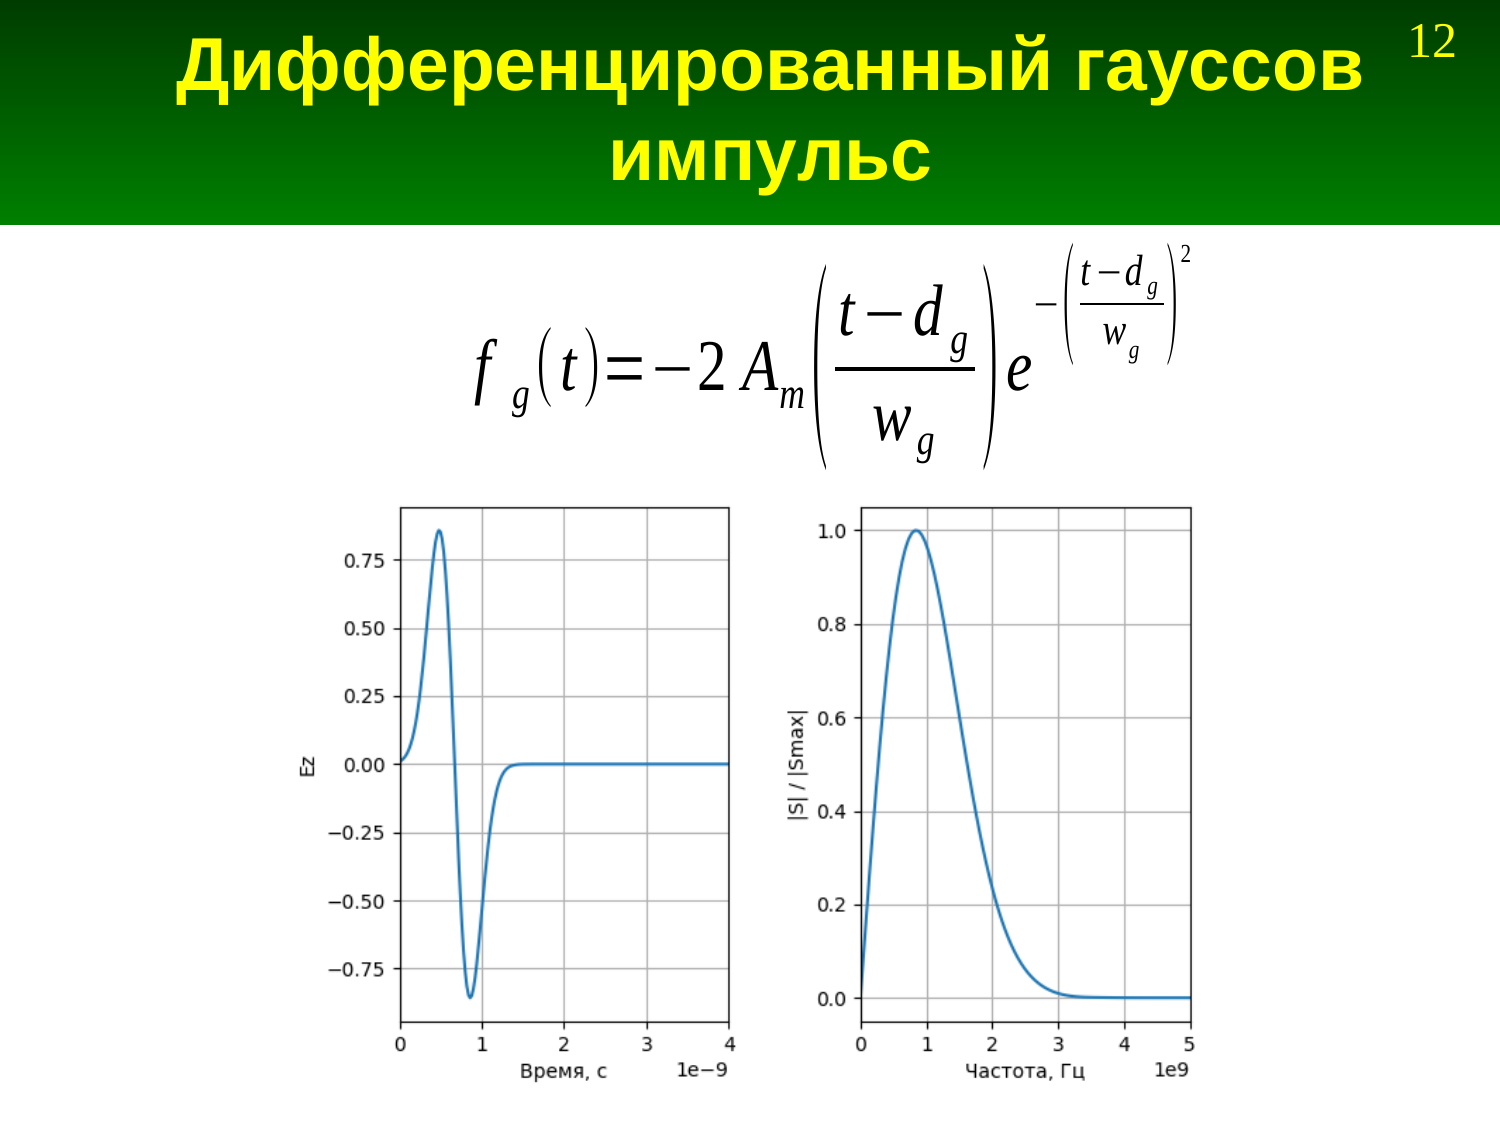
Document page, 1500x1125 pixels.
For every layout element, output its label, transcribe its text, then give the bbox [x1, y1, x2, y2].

chart [448, 239, 1205, 476]
title Дифференцированный гауссов импульс [100, 7, 1441, 204]
picture [287, 495, 1213, 1096]
